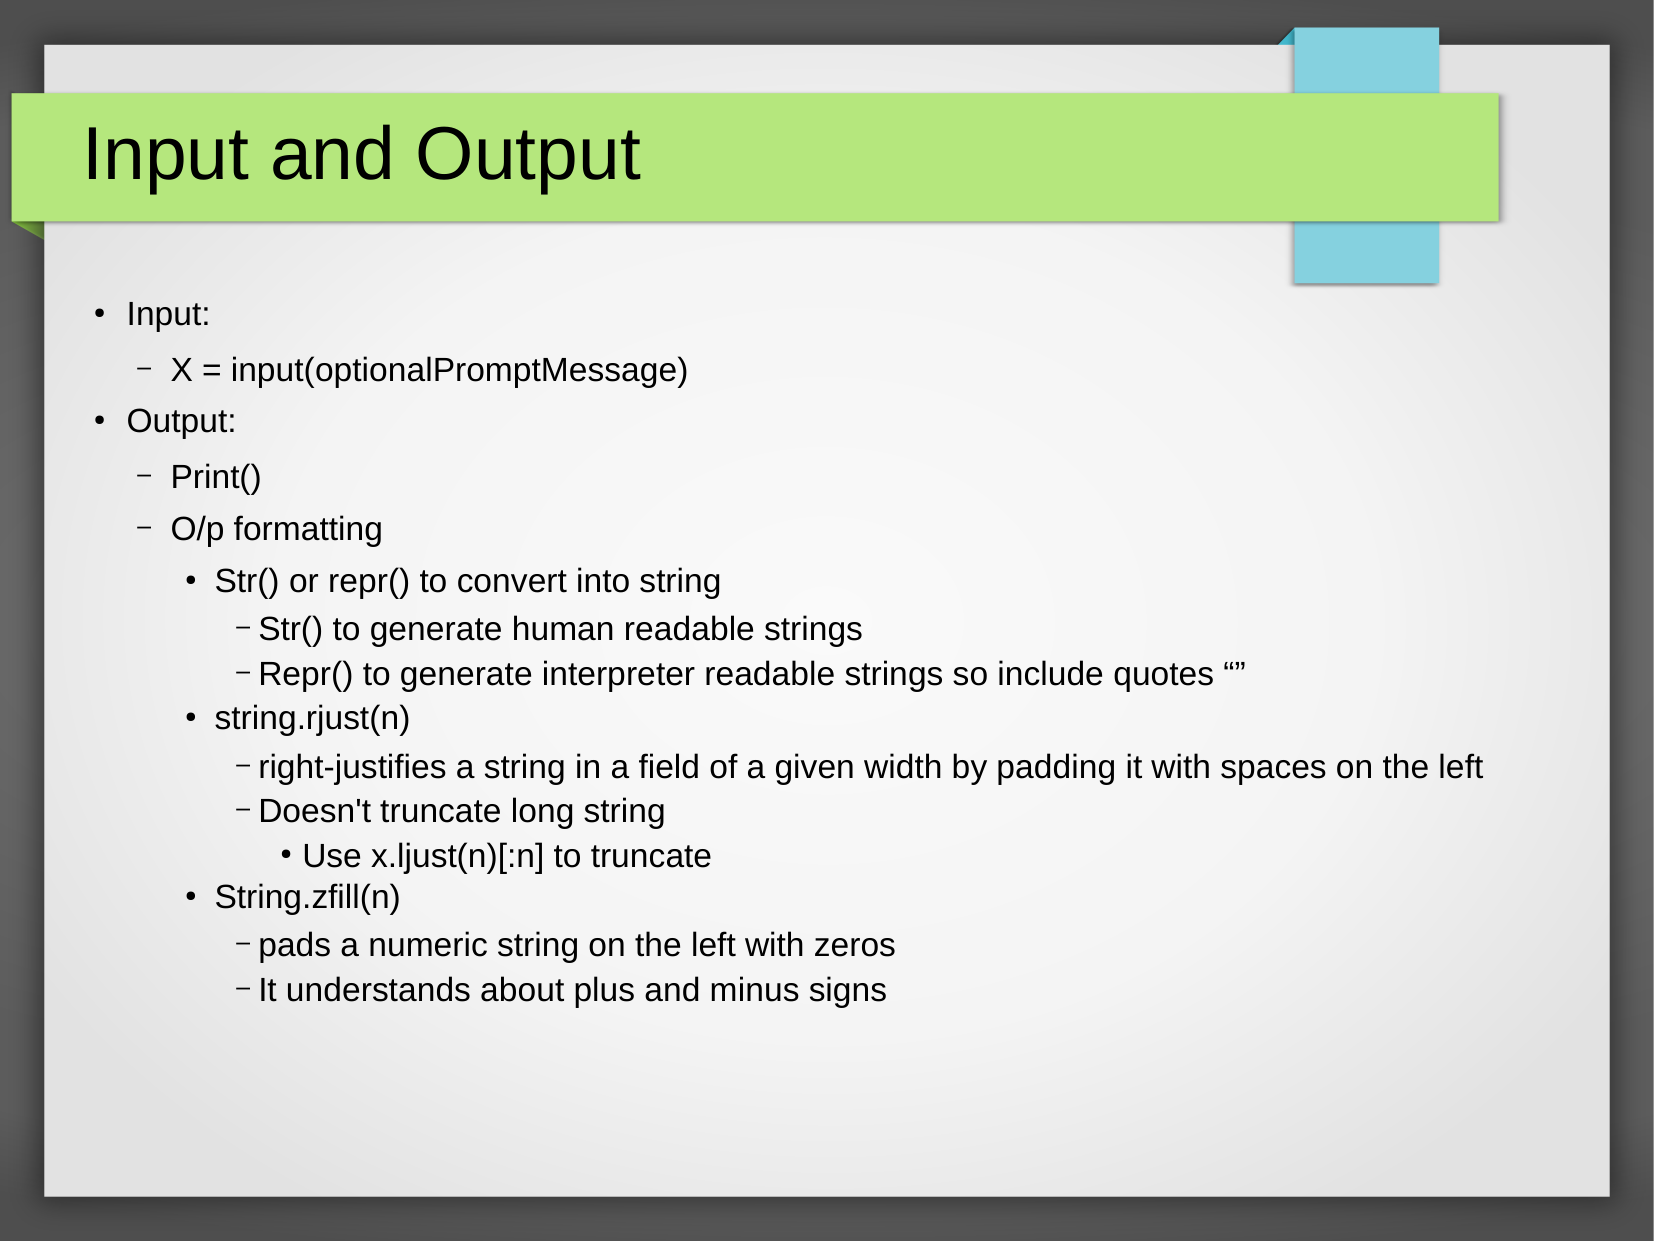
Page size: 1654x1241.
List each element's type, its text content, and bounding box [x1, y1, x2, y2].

picture [0, 0, 1654, 1241]
list Input: X = input(optionalPromptMessage) Output: Print() O/p formatting Str() or repr() to convert into string Str() to generate human readable strings Repr() to generate interpreter readable strings so include quotes “” string.rjust(n) right-justifies a string in a field of a given width by padding it with spaces on the left Doesn't truncate long string Use x.ljust(n)[:n] to truncate String.zfill(n) pads a numeric string on the left with zeros It understands about plus and minus signs [82, 295, 1571, 1015]
title Input and Output [82, 94, 1264, 213]
